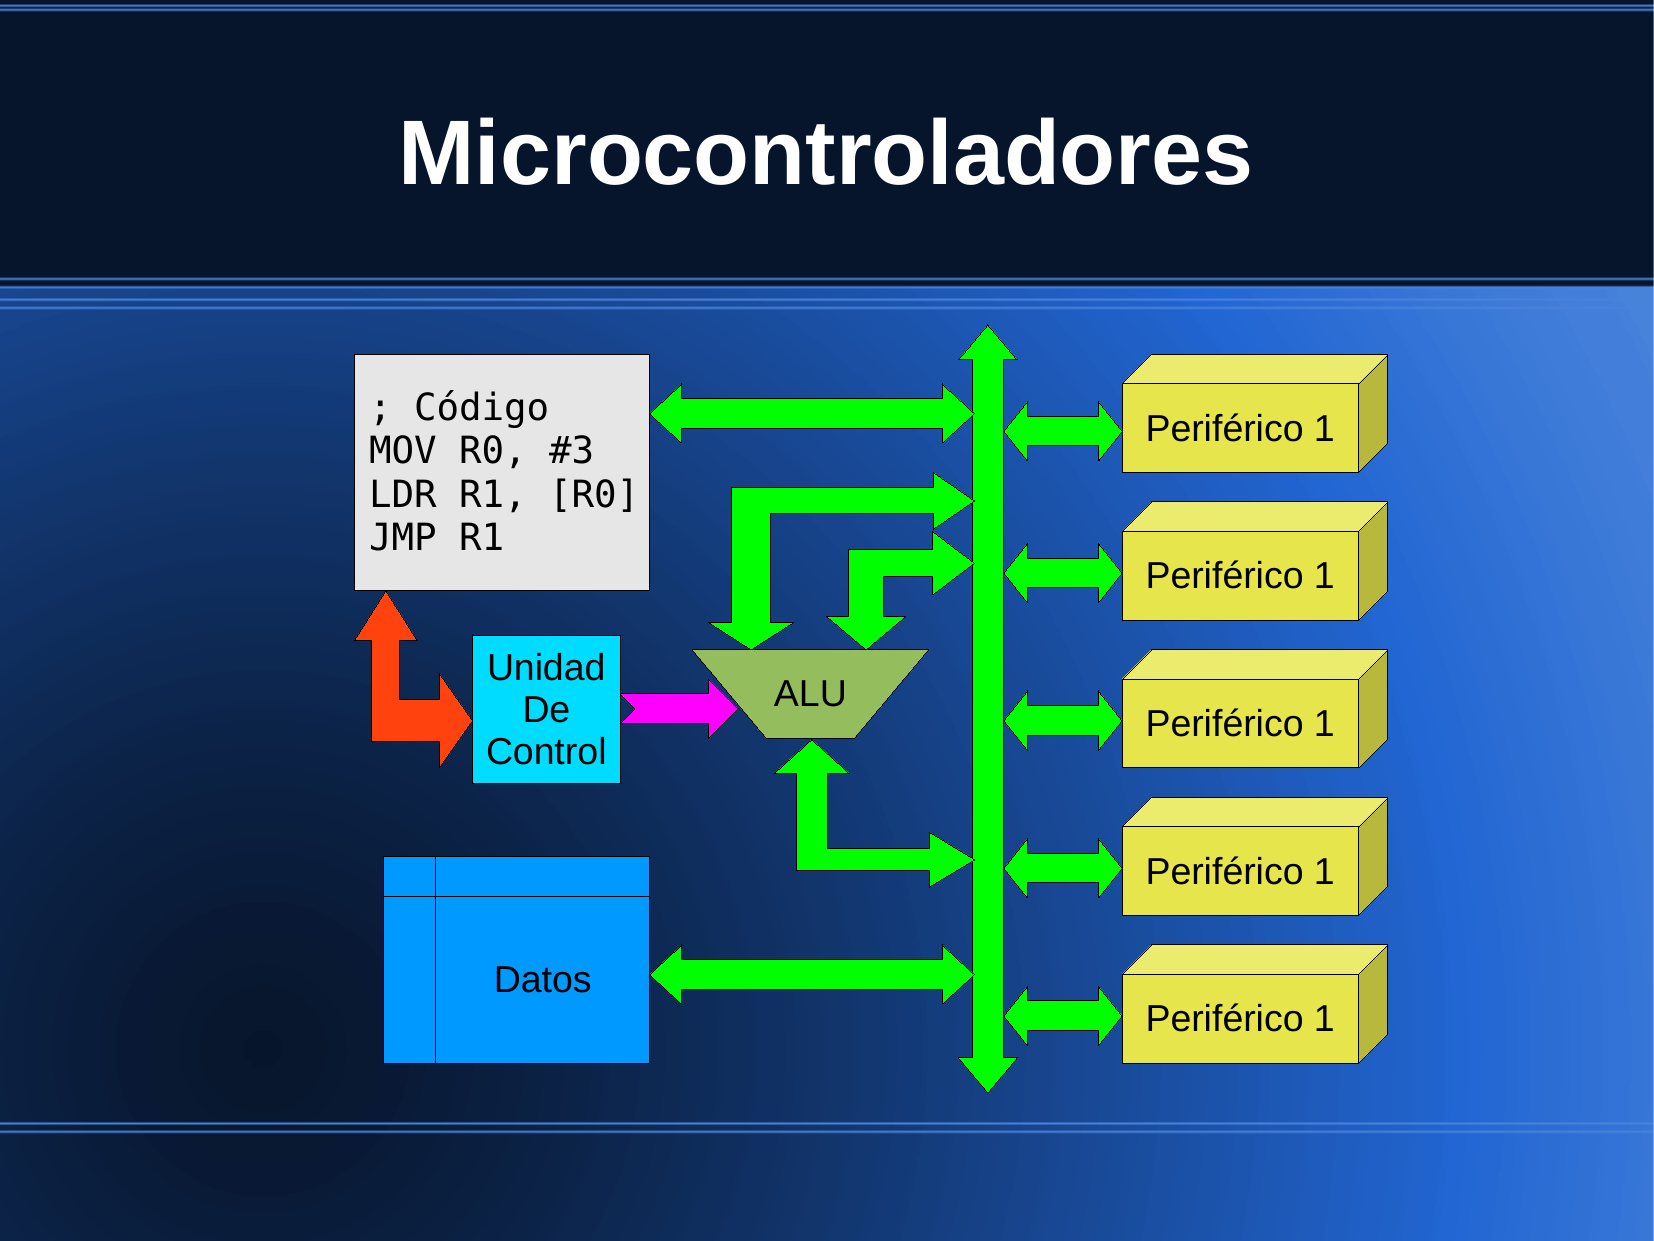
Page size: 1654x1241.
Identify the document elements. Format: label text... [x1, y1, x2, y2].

text_box Datos [383, 856, 650, 1064]
title Microcontroladores [82, 49, 1571, 257]
text_box Periférico 1 [1122, 384, 1358, 473]
text_box Periférico 1 [1122, 680, 1358, 768]
text_box [354, 590, 473, 768]
text_box [620, 679, 739, 739]
text_box ALU [692, 649, 929, 739]
picture [0, 0, 1654, 1241]
text_box ; Código MOV R0, #3 LDR R1, [R0] JMP R1 [354, 354, 650, 591]
text_box Periférico 1 [1122, 975, 1358, 1064]
text_box Periférico 1 [1122, 532, 1358, 621]
text_box [649, 324, 1123, 1093]
text_box Unidad De Control [472, 635, 621, 784]
text_box Periférico 1 [1122, 827, 1358, 916]
